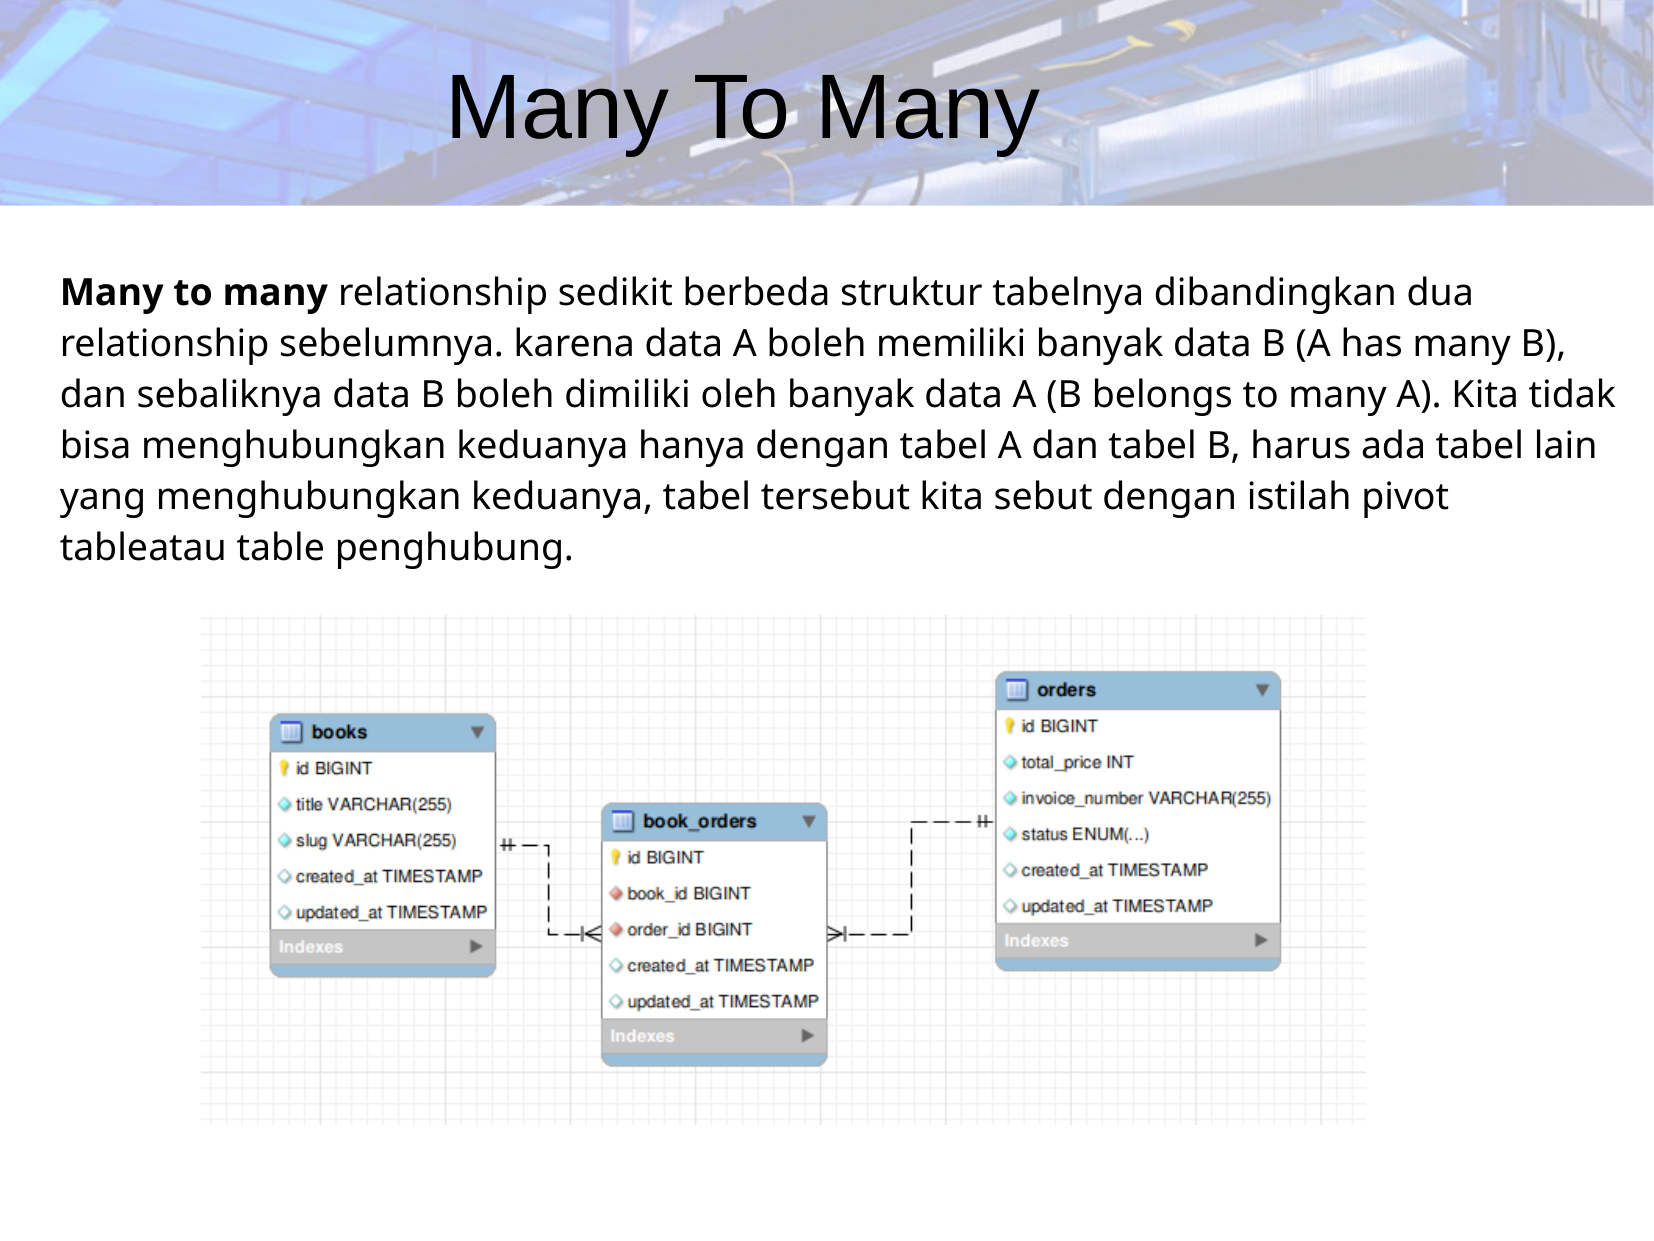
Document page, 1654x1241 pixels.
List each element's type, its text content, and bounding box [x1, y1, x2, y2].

picture [0, 0, 1654, 1241]
text_box Many to many relationship sedikit berbeda struktur tabelnya dibandingkan dua relationship sebelumnya. karena data A boleh memiliki banyak data B (A has many B), dan sebaliknya data B boleh dimiliki oleh banyak data A (B belongs to many A). Kita tidak bisa menghubungkan keduanya hanya dengan tabel A dan tabel B, harus ada tabel lain yang menghubungkan keduanya, tabel tersebut kita sebut dengan istilah pivot tableatau table penghubung. [45, 257, 1636, 534]
title Many To Many [11, 2, 1501, 211]
